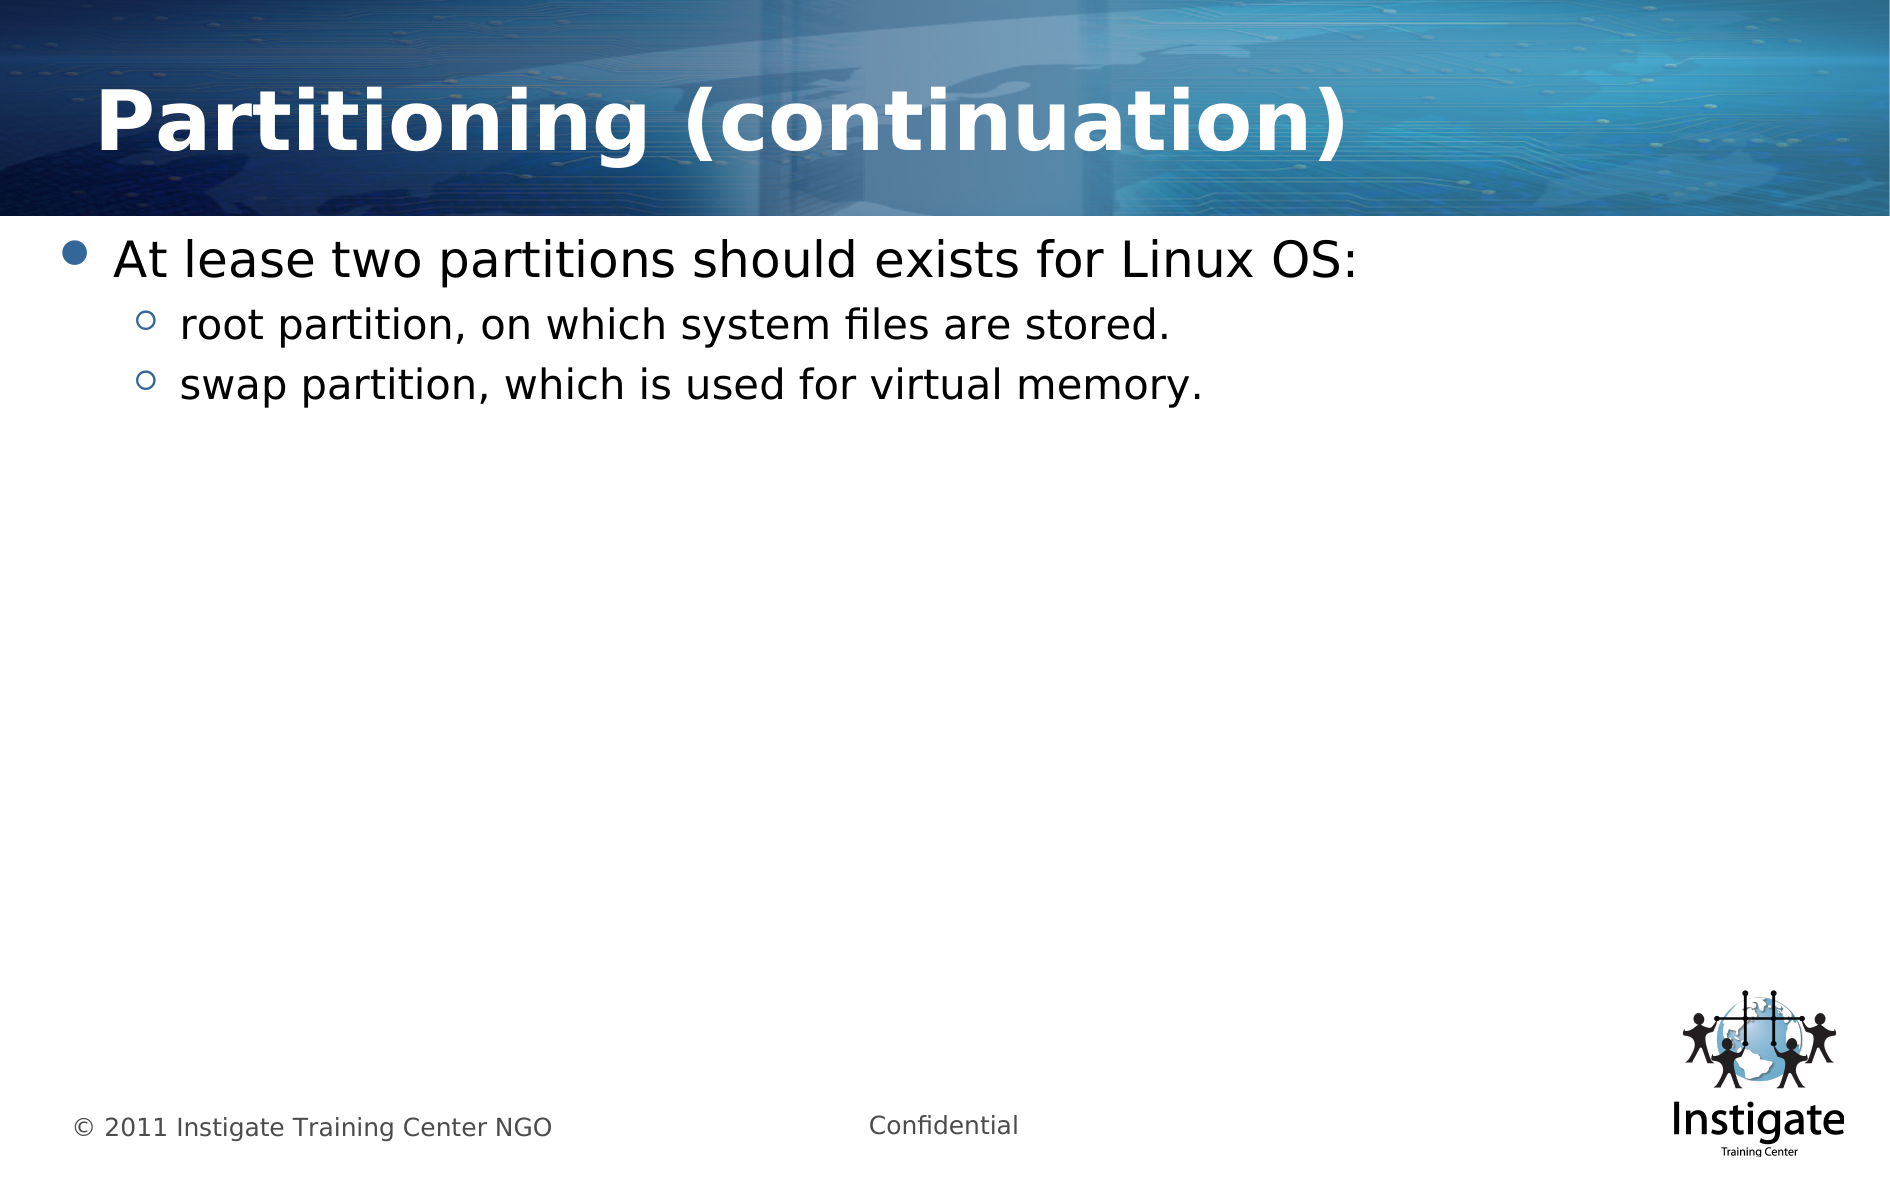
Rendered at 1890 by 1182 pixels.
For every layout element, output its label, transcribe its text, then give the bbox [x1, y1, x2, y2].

picture [0, 0, 1890, 216]
picture [1674, 990, 1844, 1157]
title Partitioning (continuation) [94, 54, 1793, 210]
list At lease two partitions should exists for Linux OS: root partition, on which system files are stored. swap partition, which is used for virtual memory. [59, 236, 1831, 1001]
